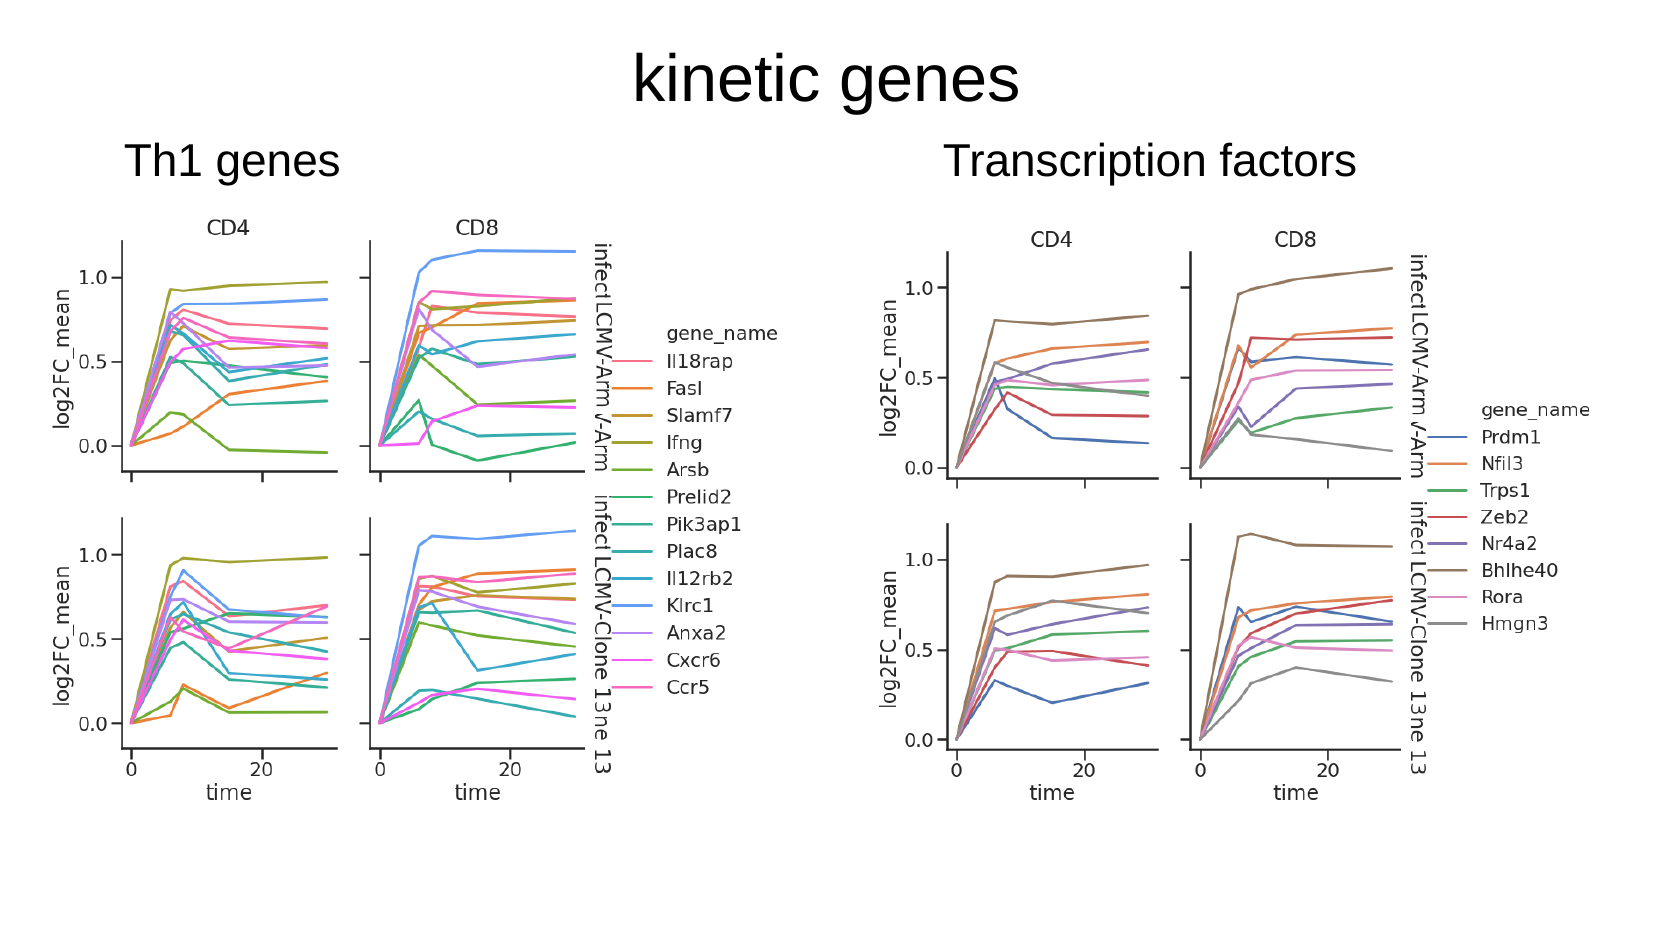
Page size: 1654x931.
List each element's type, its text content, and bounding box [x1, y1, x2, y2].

title kinetic genes [82, 37, 1571, 121]
list Th1 genes Transcription factors [75, 135, 1564, 188]
picture [45, 212, 795, 811]
picture [872, 224, 1607, 811]
